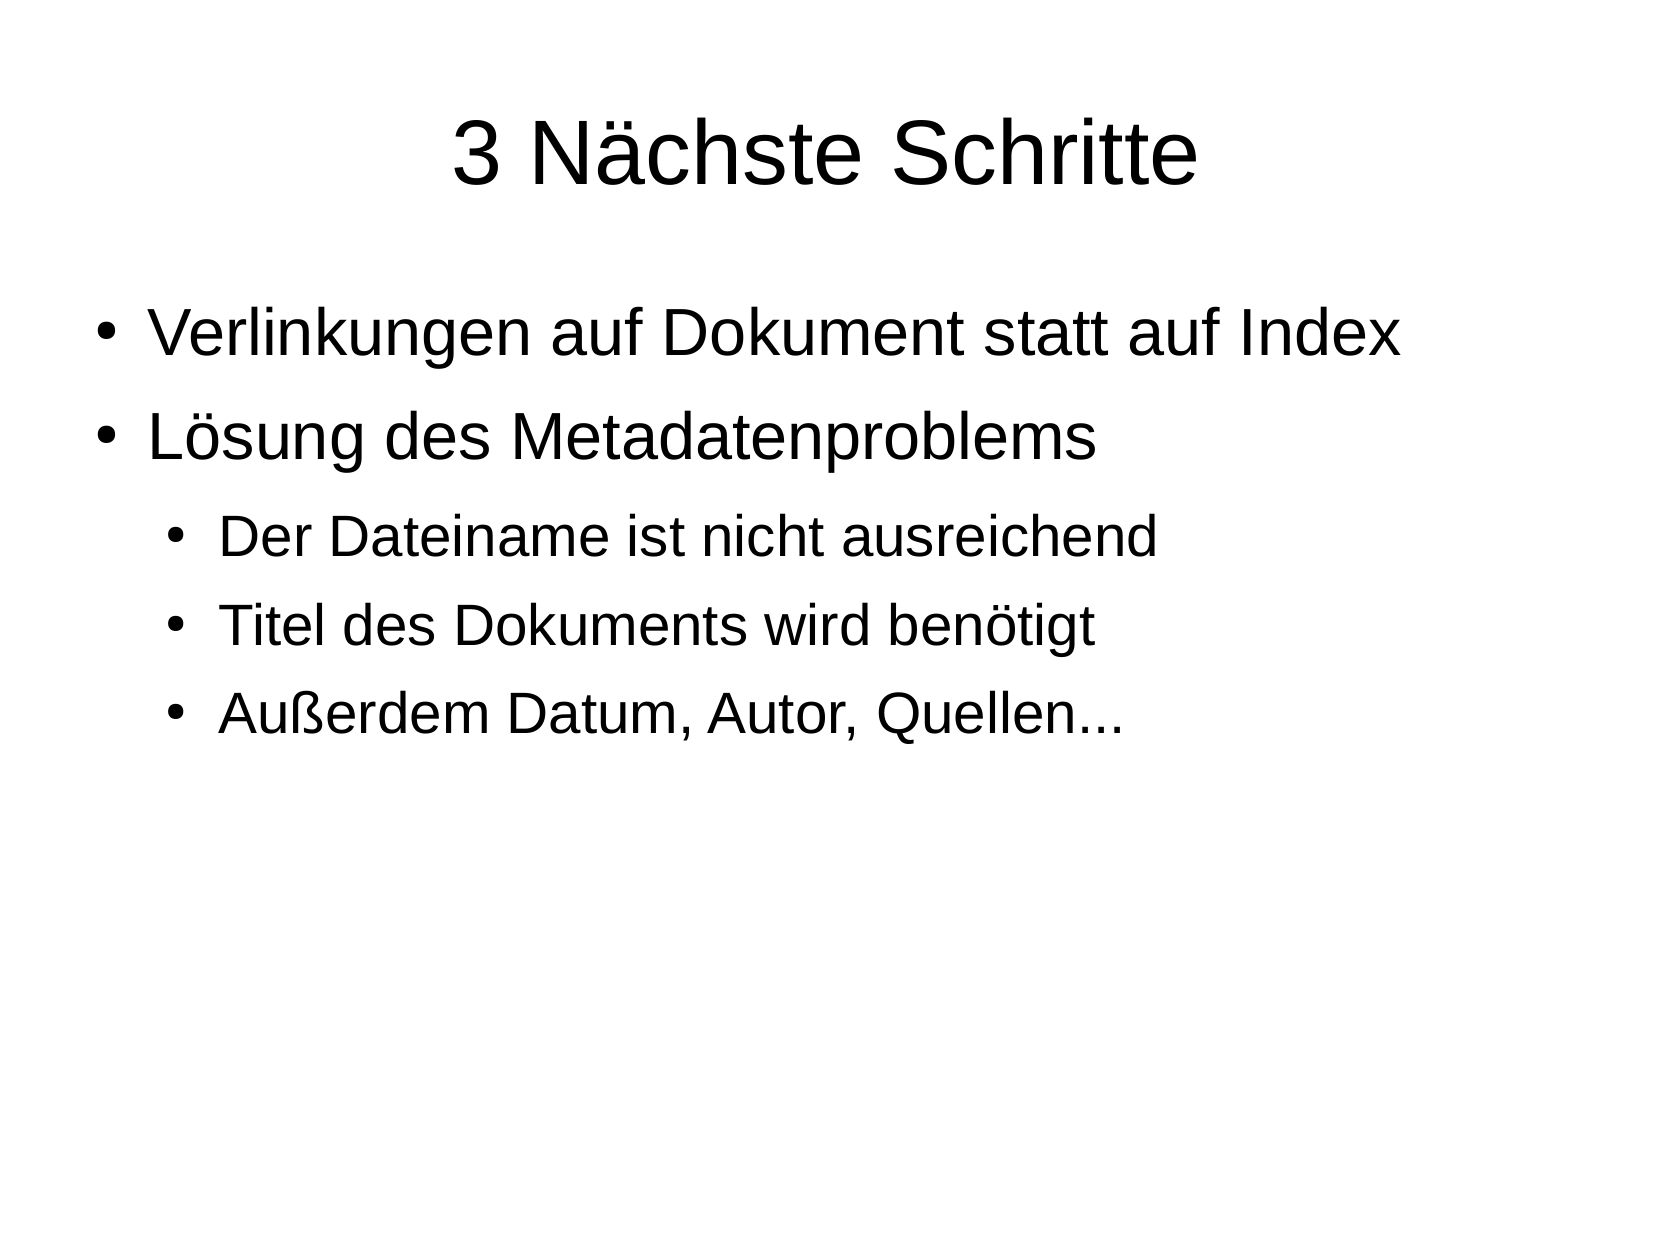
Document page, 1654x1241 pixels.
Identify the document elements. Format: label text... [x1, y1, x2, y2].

title 3 Nächste Schritte [82, 49, 1571, 257]
list Verlinkungen auf Dokument statt auf Index Lösung des Metadatenproblems Der Dateiname ist nicht ausreichend Titel des Dokuments wird benötigt Außerdem Datum, Autor, Quellen... [76, 295, 1565, 1114]
